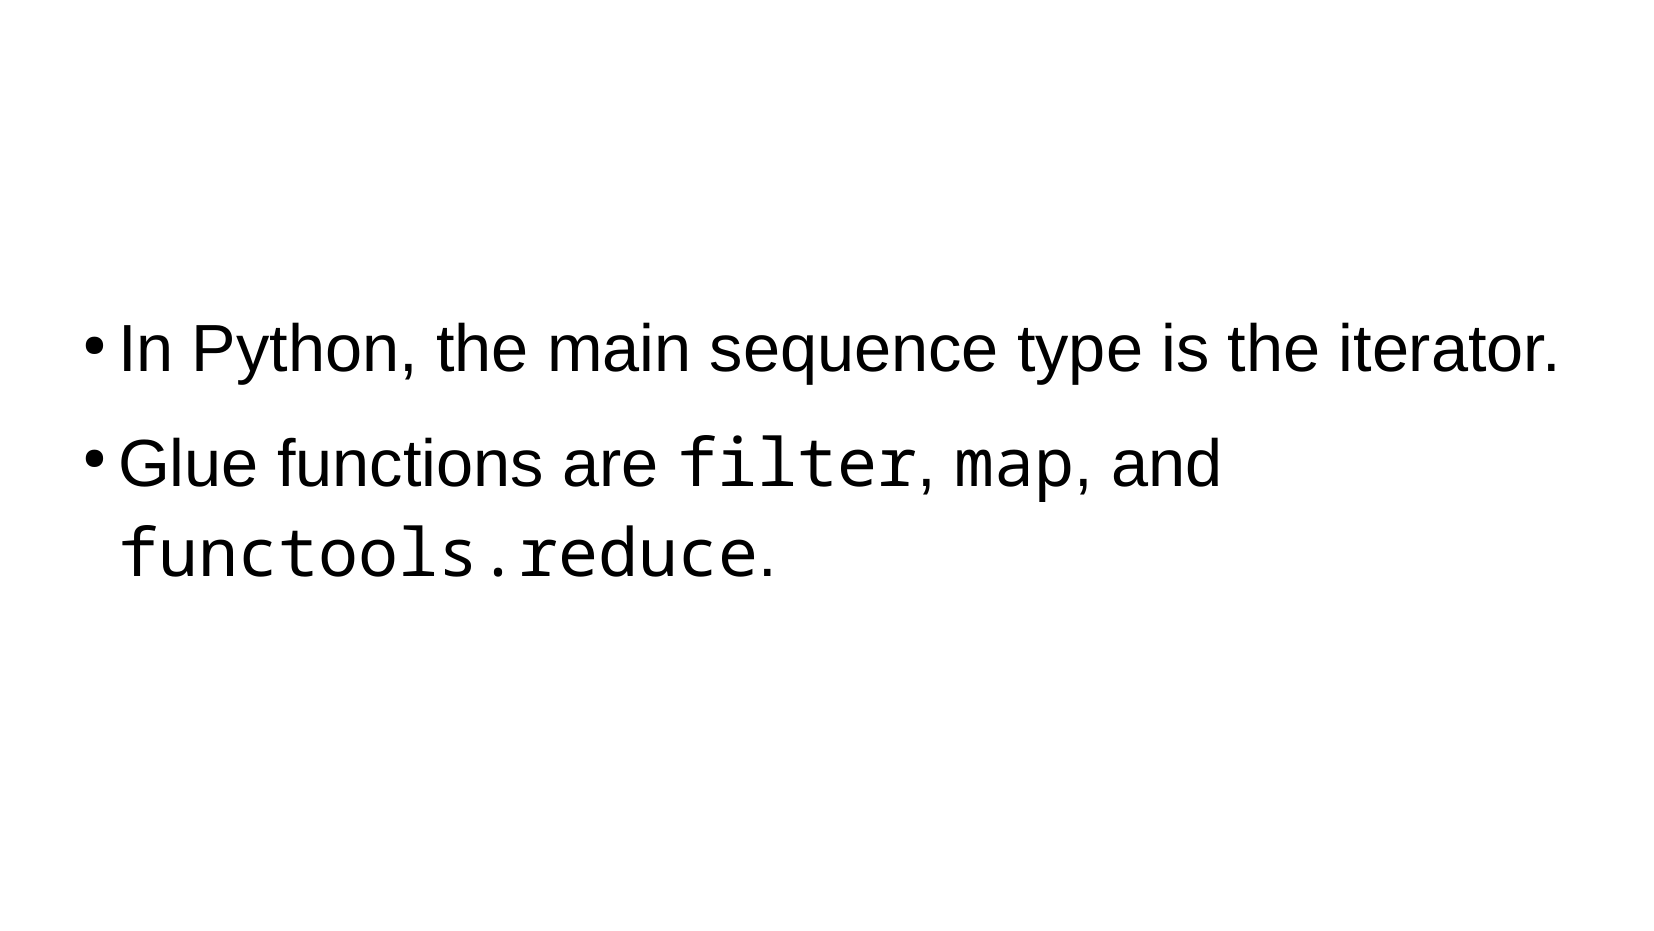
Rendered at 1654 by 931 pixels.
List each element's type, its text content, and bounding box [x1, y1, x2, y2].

subtitle In Python, the main sequence type is the iterator. Glue functions are filter, map, and functools.reduce. [82, 37, 1571, 871]
